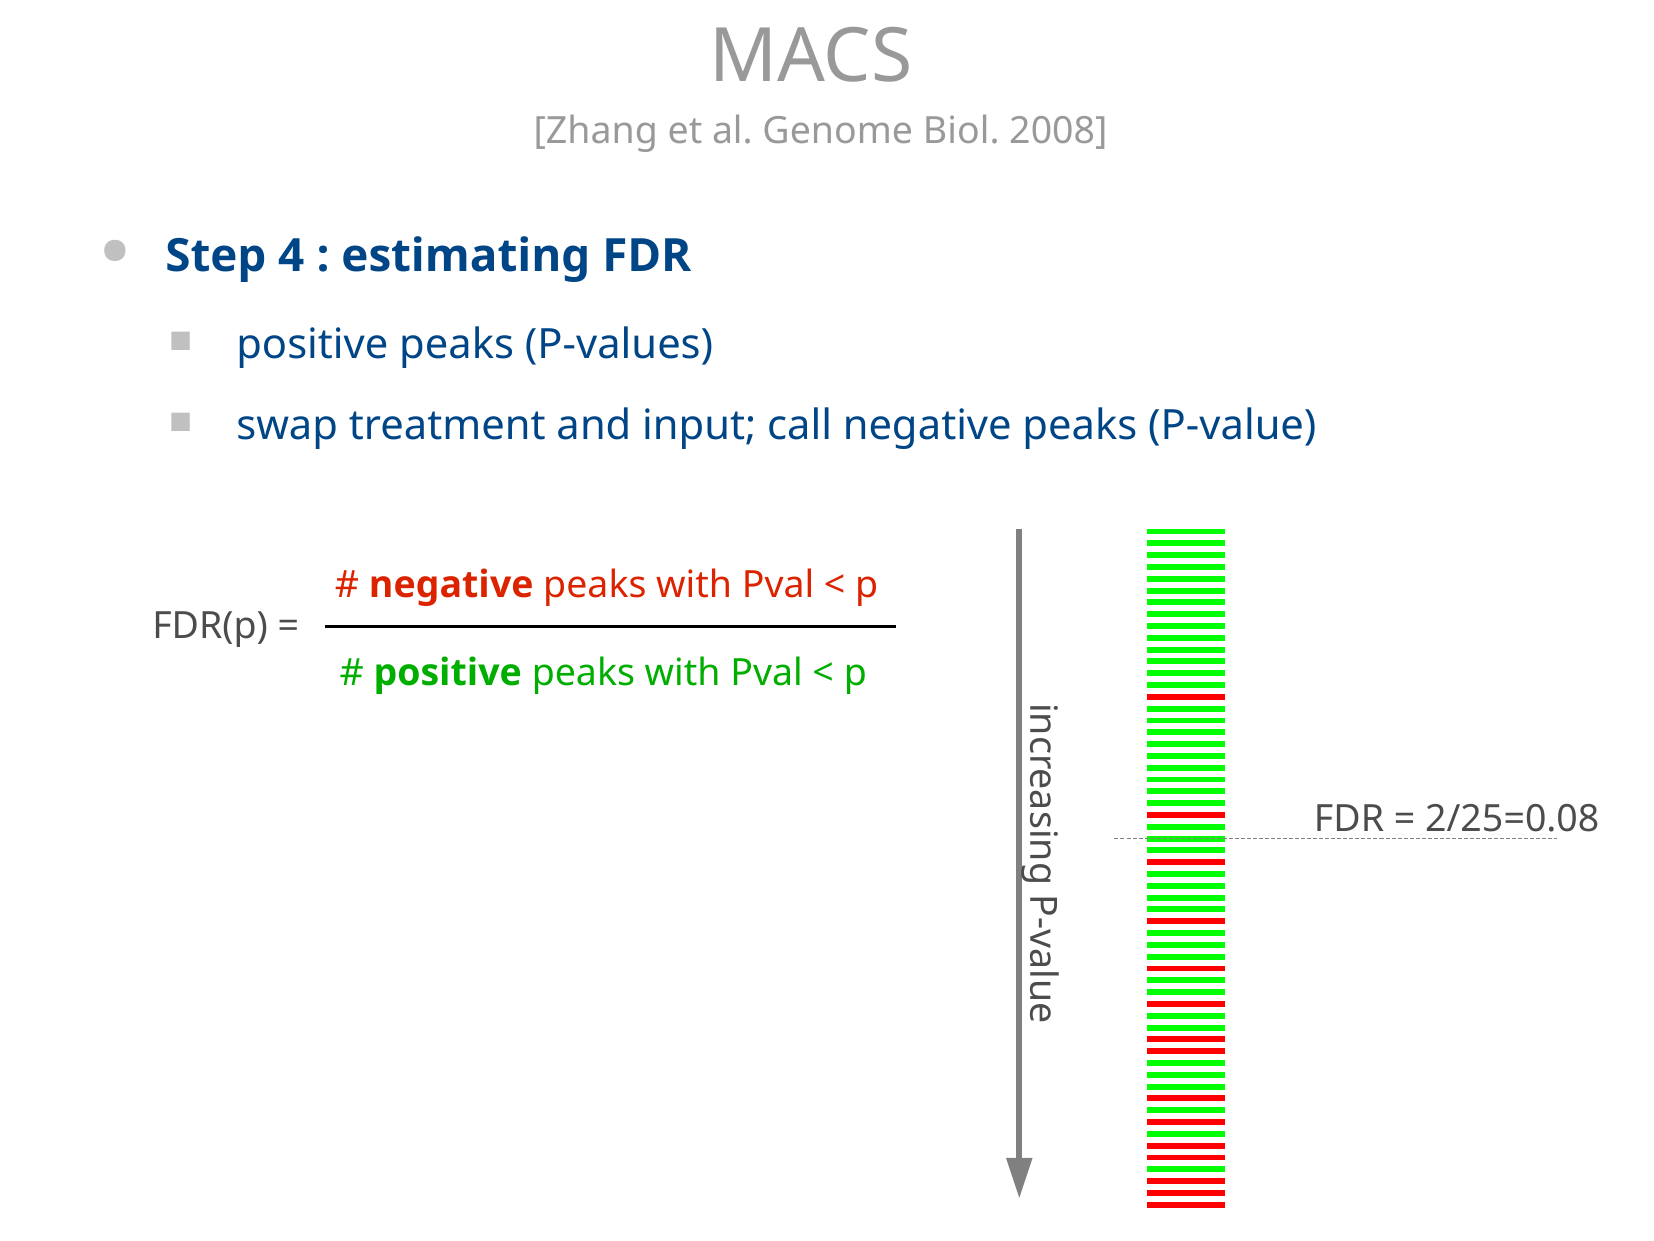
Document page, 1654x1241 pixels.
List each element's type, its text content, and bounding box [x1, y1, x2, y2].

text_box # negative peaks with Pval < p [320, 550, 939, 617]
text_box FDR(p) = [137, 591, 343, 658]
title MACS [Zhang et al. Genome Biol. 2008] [76, 1, 1565, 155]
text_box FDR = 2/25=0.08 [1299, 784, 1614, 851]
text_box # positive peaks with Pval < p [324, 638, 904, 705]
list Step 4 : estimating FDR positive peaks (P-values) swap treatment and input; call negative peaks (P-value) [82, 222, 1538, 942]
